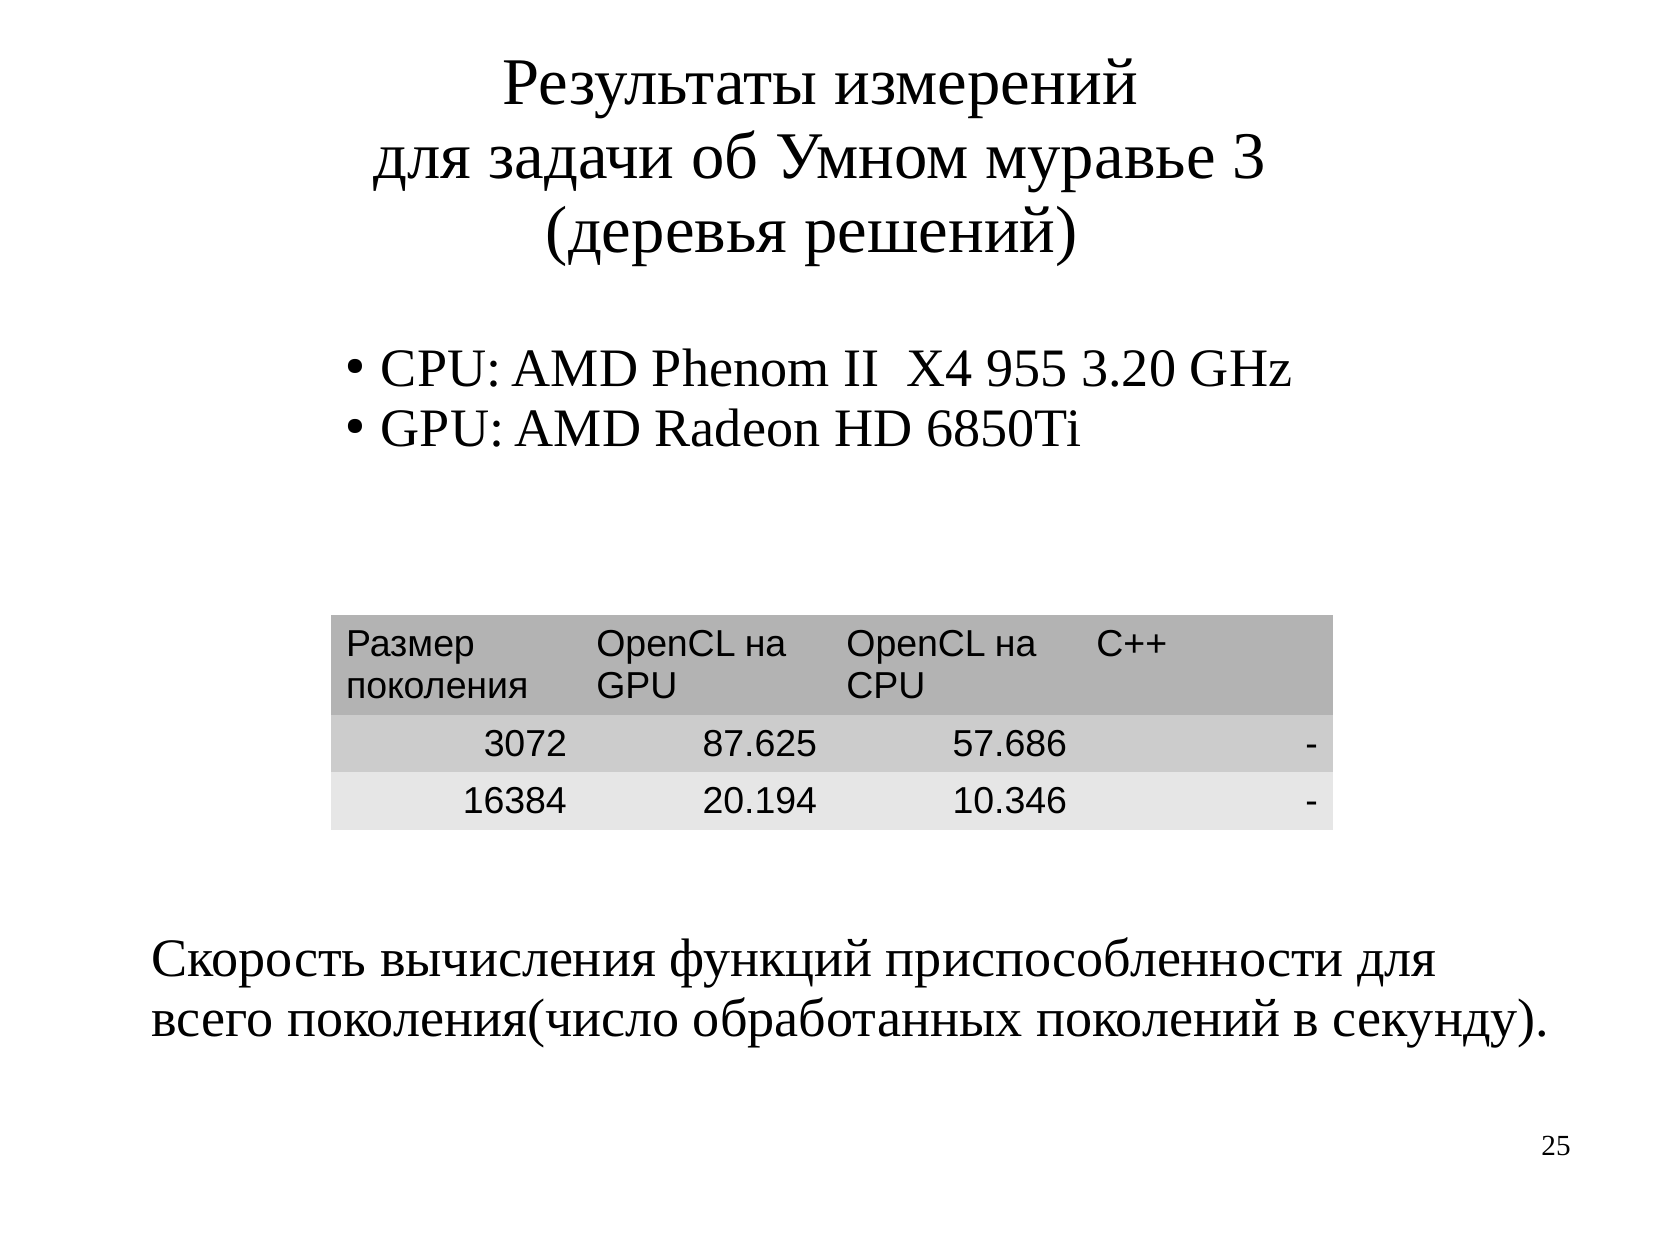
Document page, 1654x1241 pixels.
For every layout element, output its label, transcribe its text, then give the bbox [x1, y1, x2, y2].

table_header C++ [1082, 615, 1333, 715]
table_header OpenCL на СPU [832, 615, 1082, 715]
table_cell 57.686 [832, 715, 1082, 772]
table_header Размер поколения [331, 615, 581, 715]
table_cell 16384 [331, 772, 581, 830]
table_cell - [1082, 772, 1333, 830]
text_box Результаты измерений для задачи об Умном муравье 3 (деревья решений) [359, 37, 1283, 275]
table_cell 10.346 [832, 772, 1082, 830]
text_box CPU: AMD Phenom II X4 955 3.20 GHz GPU: AMD Radeon HD 6850Ti [330, 330, 1309, 529]
table_cell 87.625 [581, 715, 832, 772]
table_header OpenCL на GPU [581, 615, 832, 715]
table_cell 20.194 [581, 772, 832, 830]
text_box Скорость вычисления функций приспособленности для всего поколения(число обработанных поколений в секунду). [136, 921, 1567, 1099]
table_cell - [1082, 715, 1333, 772]
table_cell 3072 [331, 715, 581, 772]
